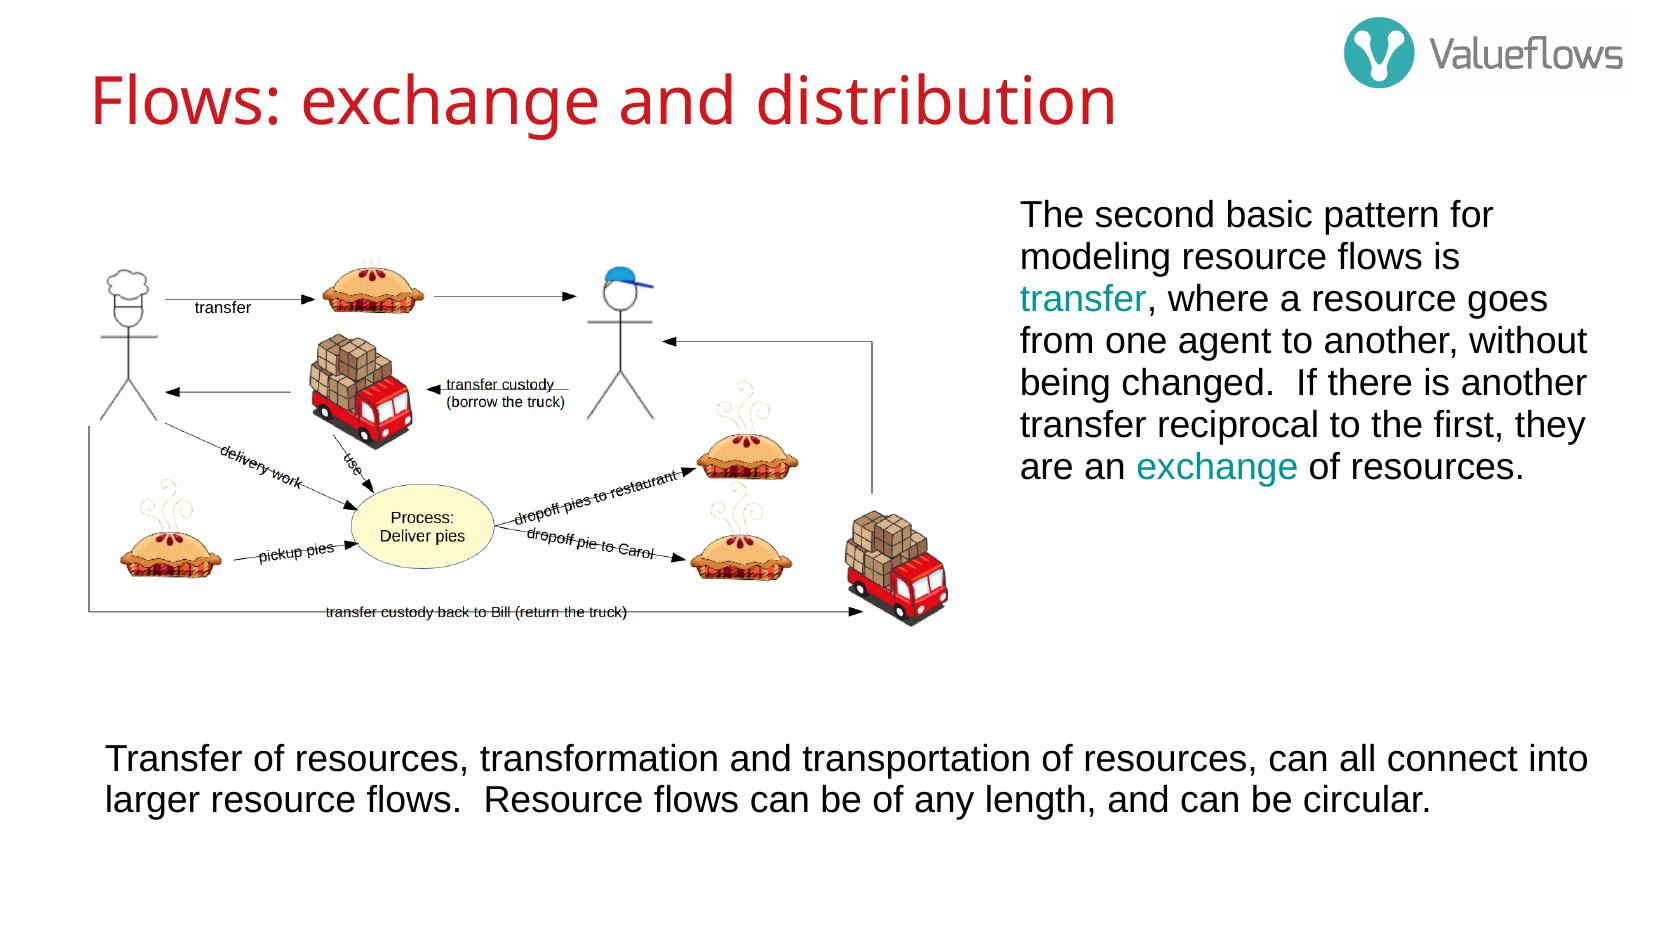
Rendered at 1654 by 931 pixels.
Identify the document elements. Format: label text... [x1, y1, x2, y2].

picture [1334, 6, 1633, 97]
text_box Flows: exchange and distribution [75, 45, 1439, 139]
text_box The second basic pattern for modeling resource flows is transfer, where a resource goes from one agent to another, without being changed. If there is another transfer reciprocal to the first, they are an exchange of resources. [1005, 186, 1621, 496]
picture [76, 259, 961, 643]
text_box Transfer of resources, transformation and transportation of resources, can all connect into larger resource flows. Resource flows can be of any length, and can be circular. [90, 729, 1606, 829]
text_box transfer [180, 290, 391, 325]
